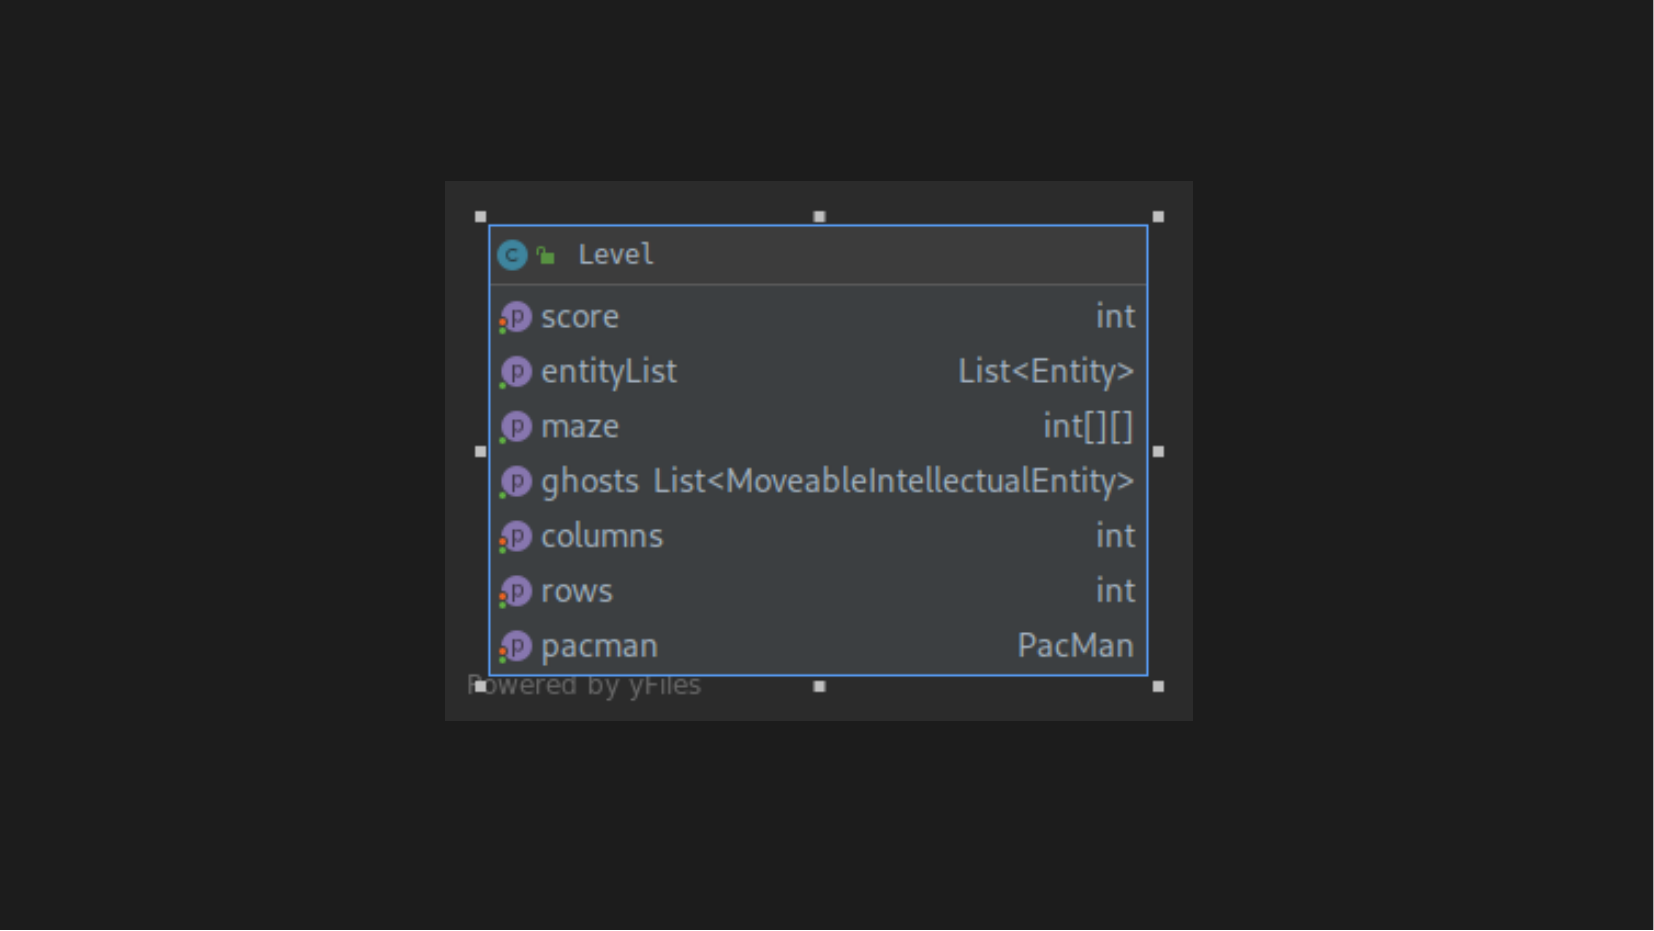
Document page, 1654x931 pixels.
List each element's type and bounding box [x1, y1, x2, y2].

picture [445, 181, 1193, 721]
